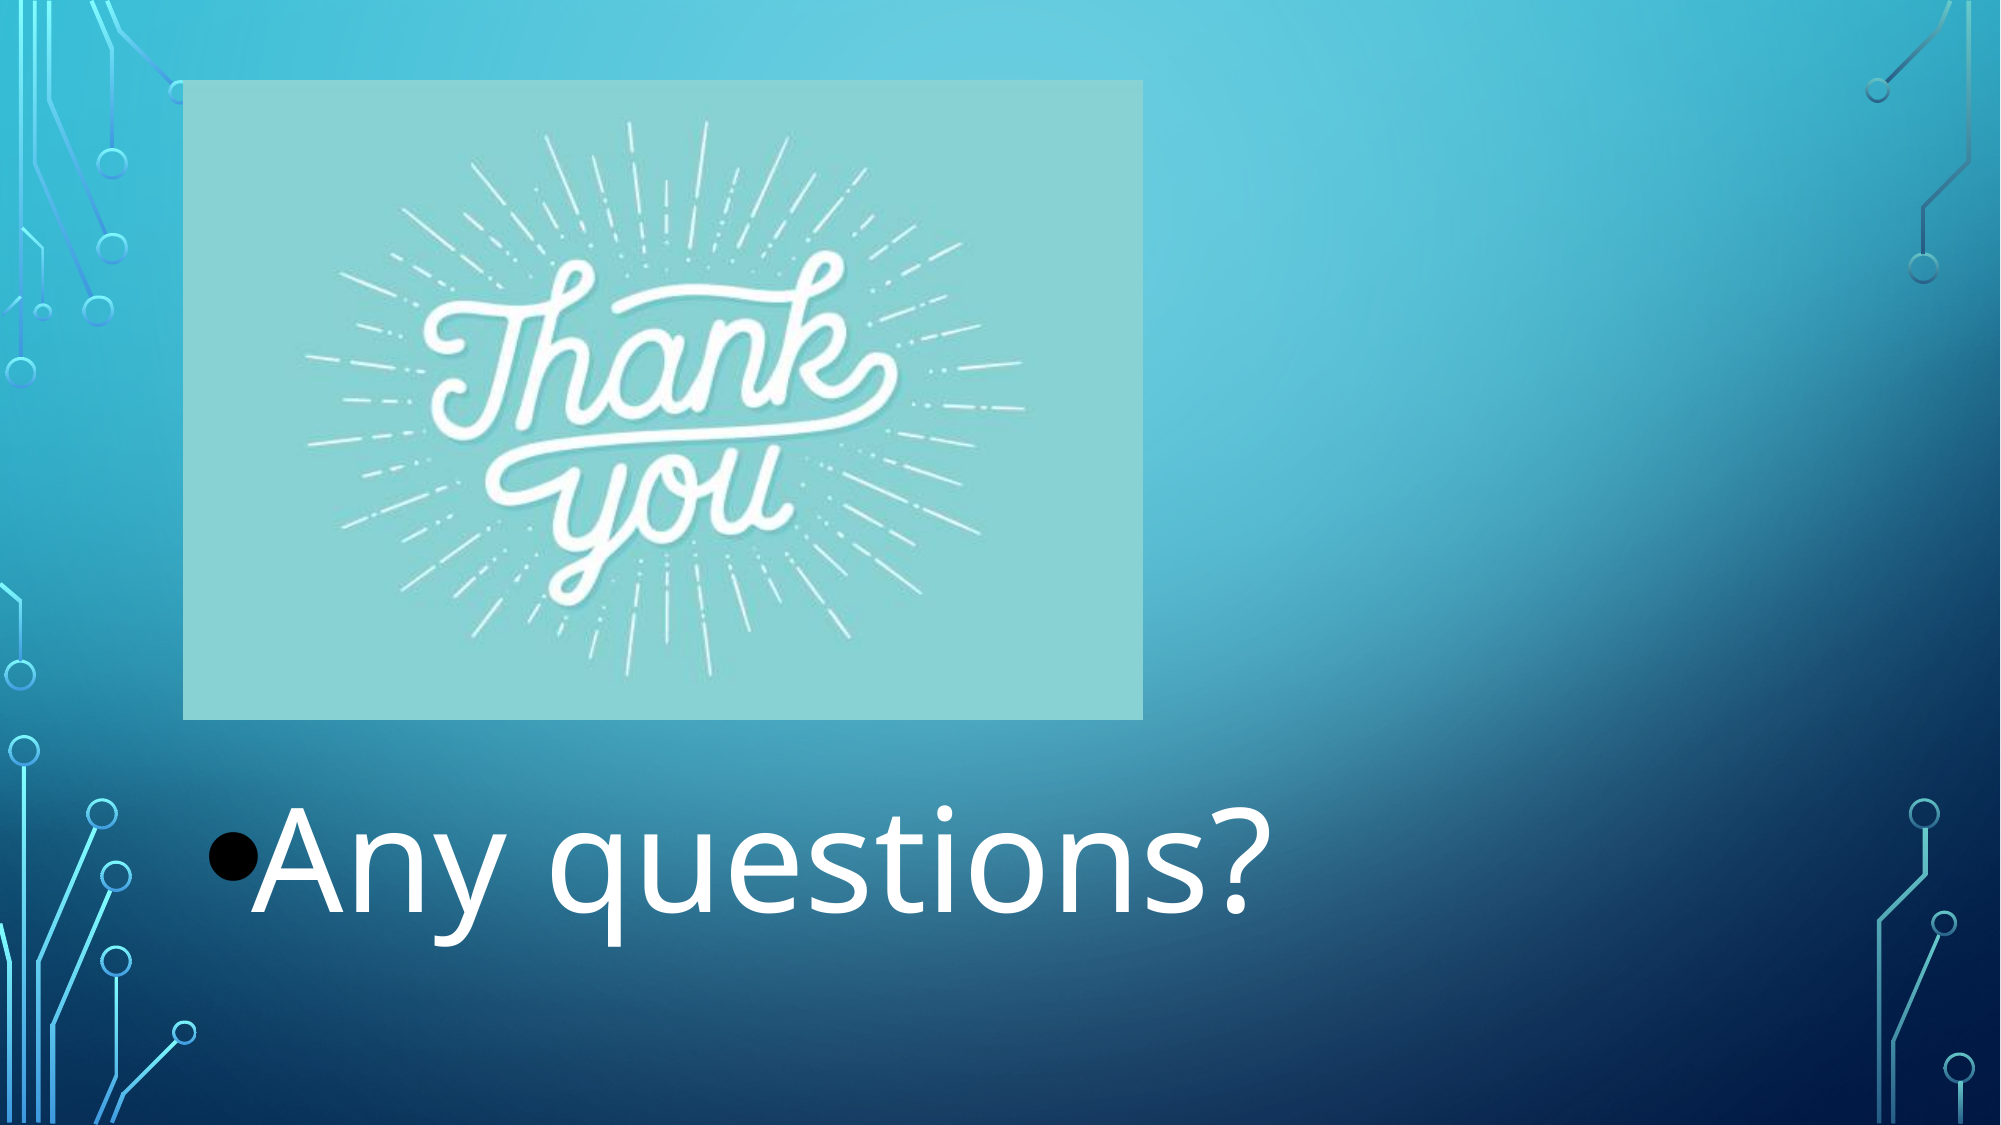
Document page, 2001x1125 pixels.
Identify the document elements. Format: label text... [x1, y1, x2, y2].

picture [183, 80, 1143, 720]
list Any questions? [187, 739, 1822, 1101]
